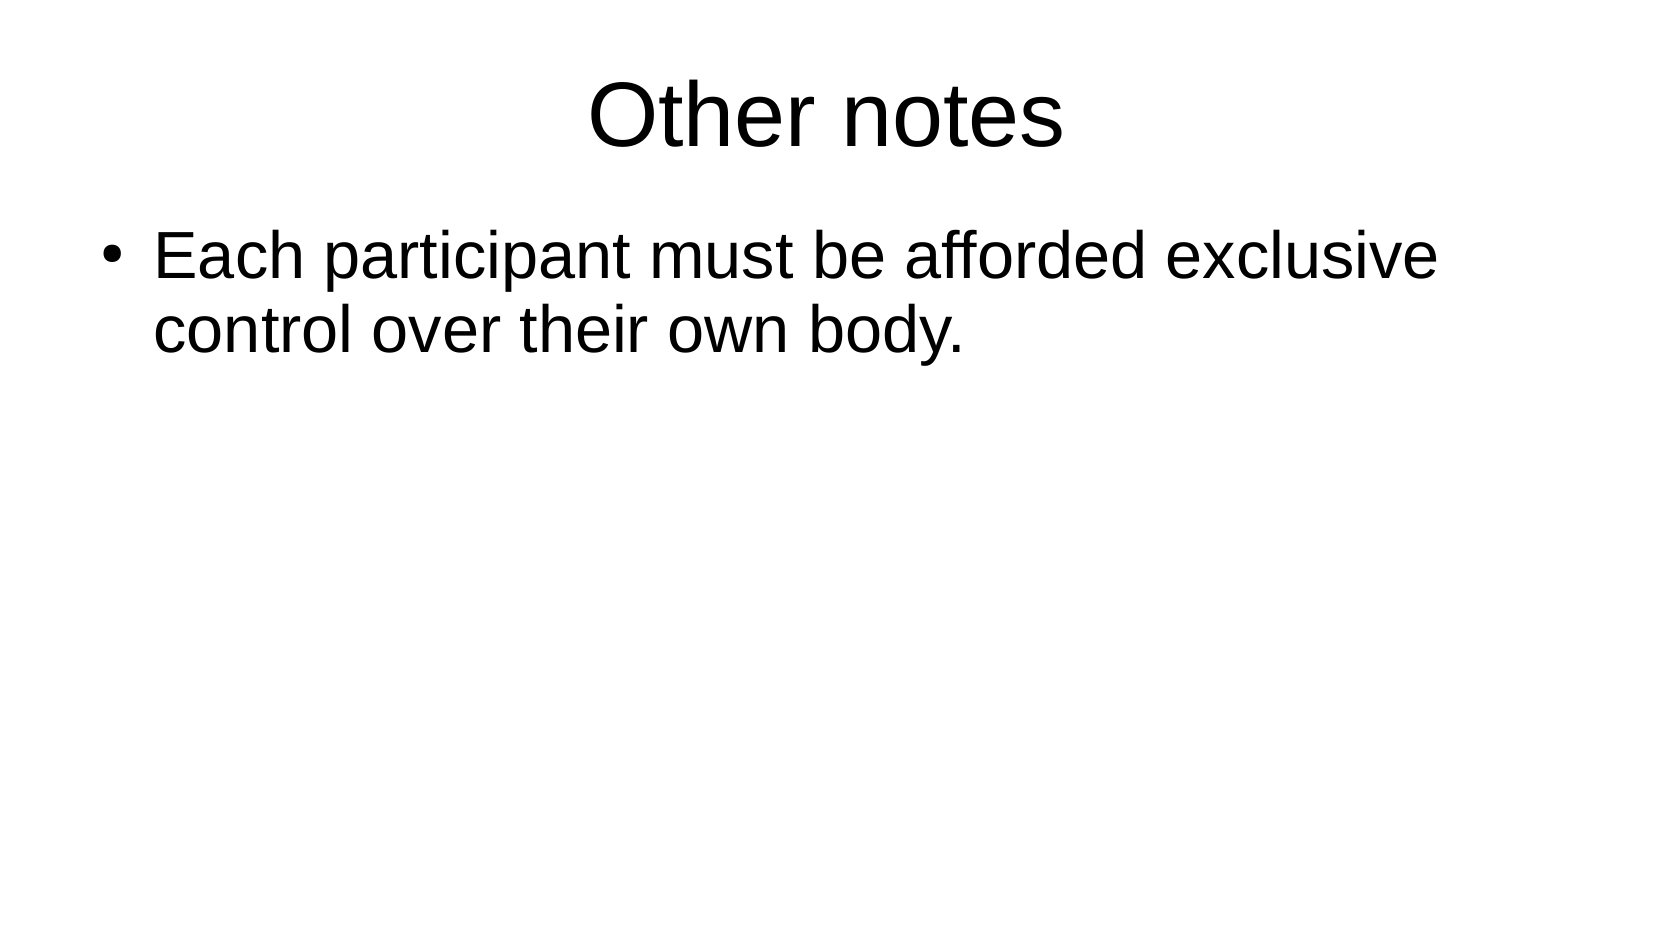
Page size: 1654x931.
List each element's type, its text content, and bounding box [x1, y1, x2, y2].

list Each participant must be afforded exclusive control over their own body. [82, 217, 1571, 857]
title Other notes [82, 37, 1571, 193]
